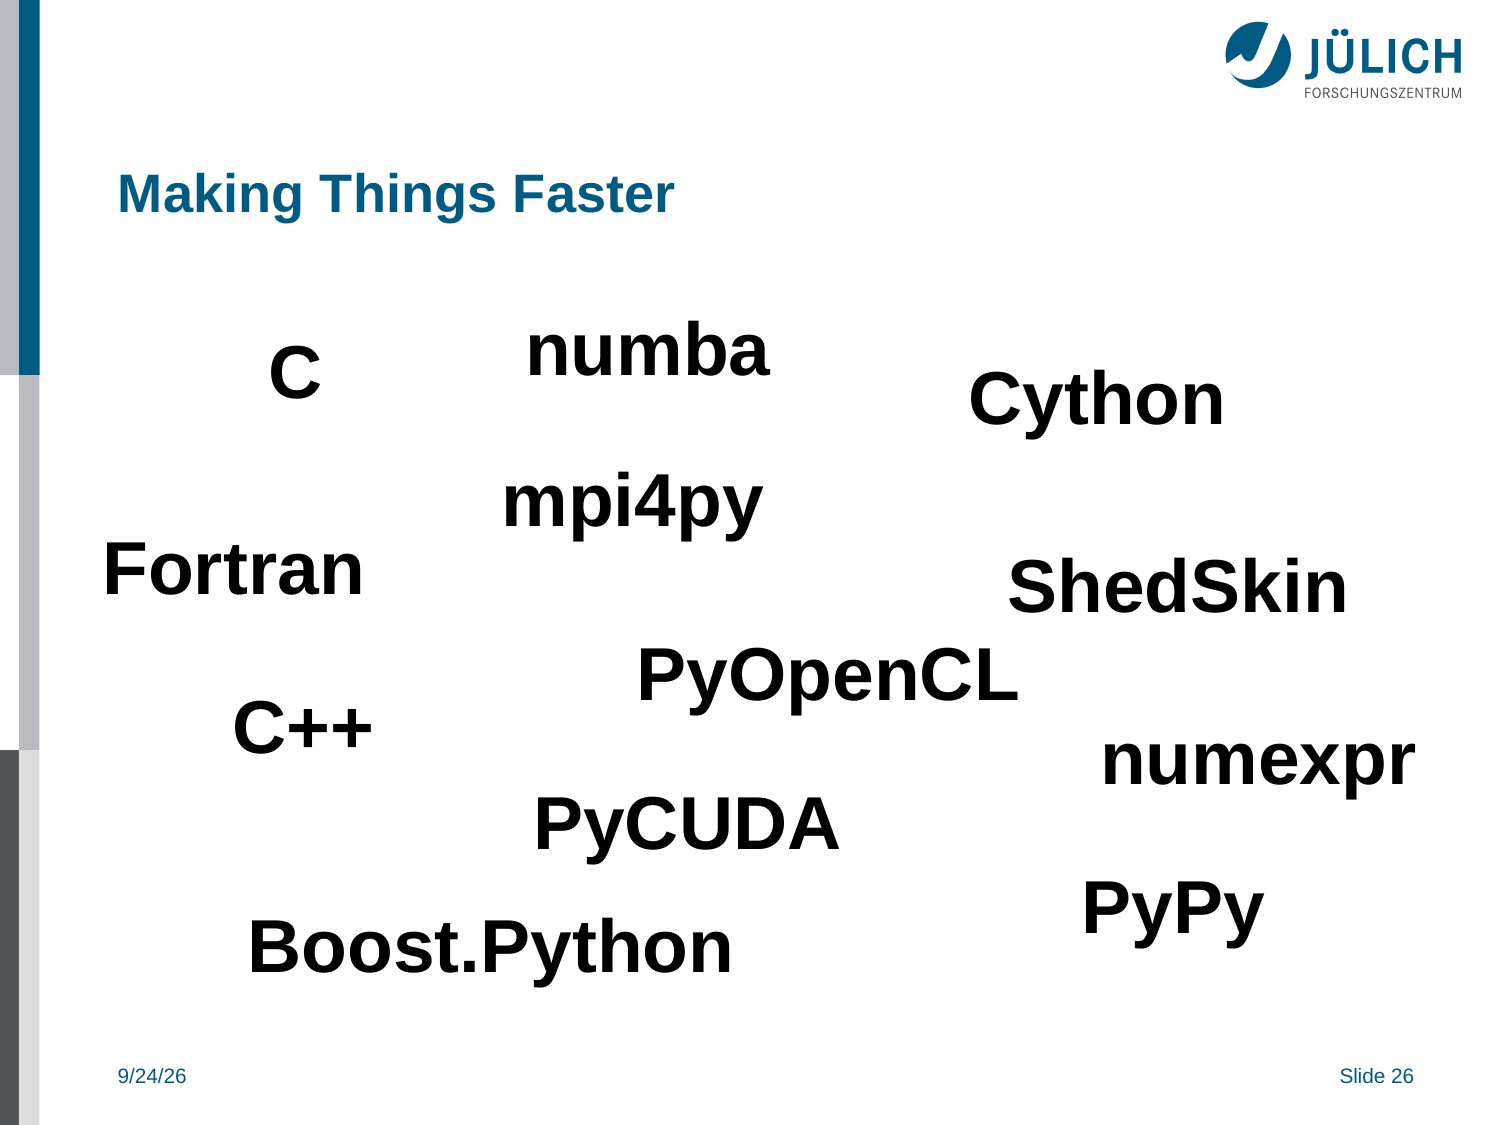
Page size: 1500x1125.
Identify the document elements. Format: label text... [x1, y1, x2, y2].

text_box C++ [217, 671, 390, 777]
text_box PyOpenCL [622, 618, 1035, 724]
title Making Things Faster [117, 99, 1393, 288]
text_box Cython [953, 341, 1242, 447]
text_box Boost.Python [232, 890, 750, 996]
text_box C [253, 316, 338, 422]
picture [1224, 20, 1461, 98]
text_box PyCUDA [518, 767, 857, 872]
text_box mpi4py [486, 443, 779, 549]
text_box Fortran [87, 512, 380, 618]
text_box numexpr [1085, 701, 1432, 807]
text_box ShedSkin [992, 529, 1365, 635]
text_box PyPy [1067, 851, 1281, 956]
text_box numba [510, 293, 786, 399]
